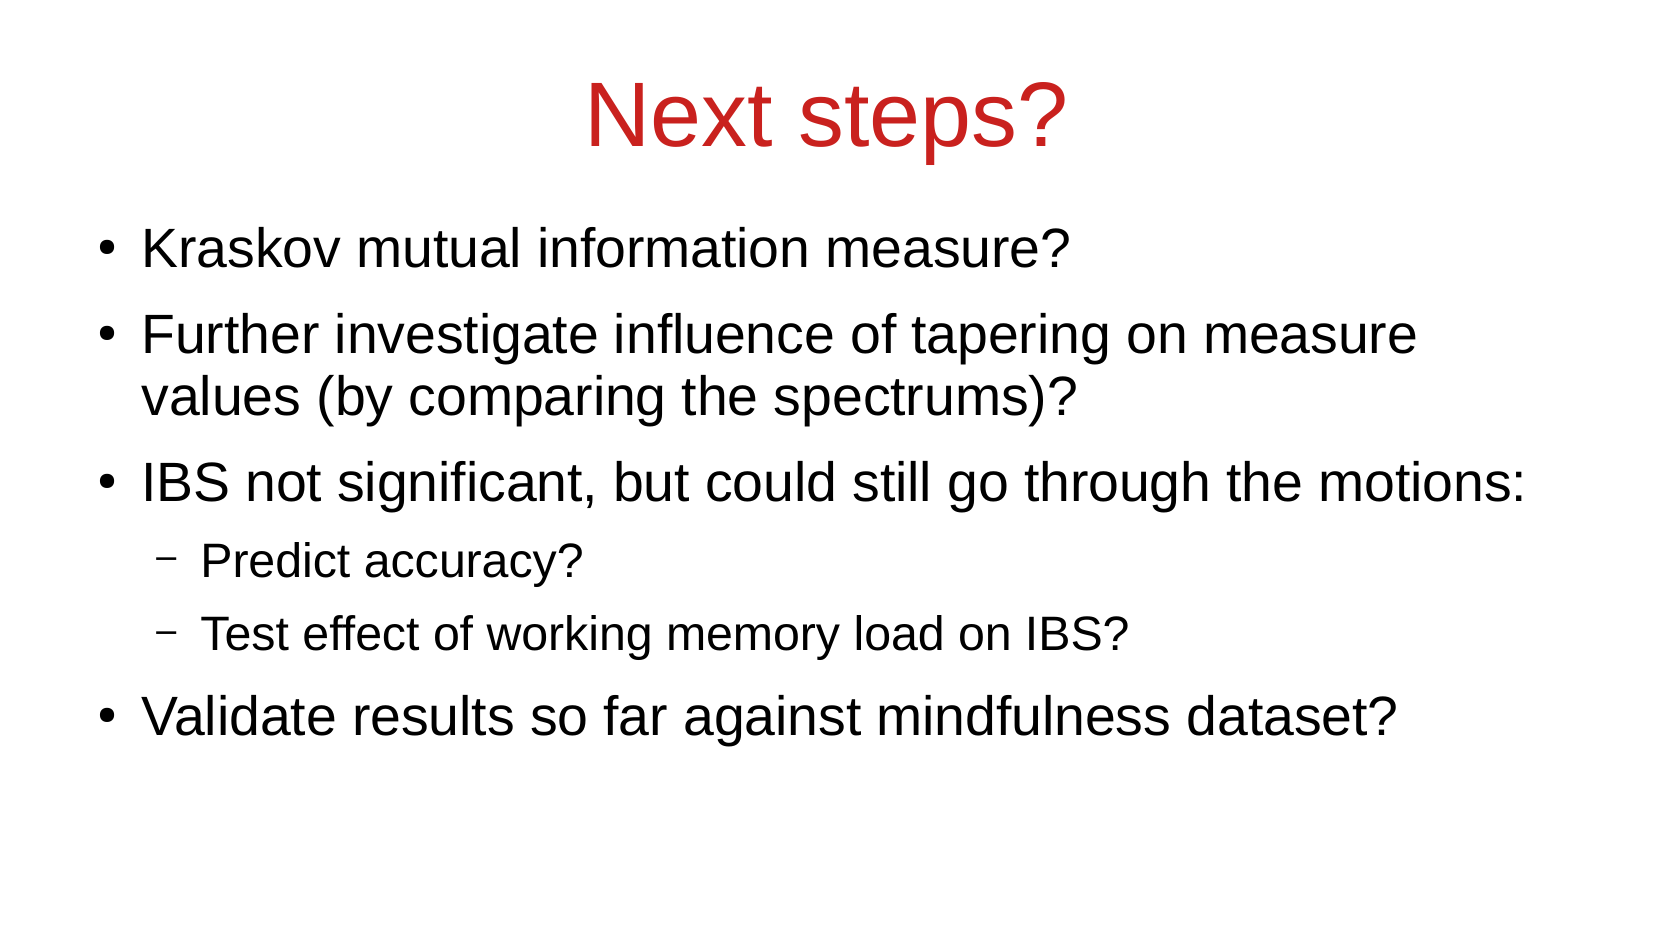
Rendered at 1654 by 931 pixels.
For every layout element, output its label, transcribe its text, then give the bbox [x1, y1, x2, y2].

list Kraskov mutual information measure? Further investigate influence of tapering on measure values (by comparing the spectrums)? IBS not significant, but could still go through the motions: Predict accuracy? Test effect of working memory load on IBS? Validate results so far against mindfulness dataset? [82, 217, 1571, 758]
title Next steps? [82, 37, 1571, 193]
